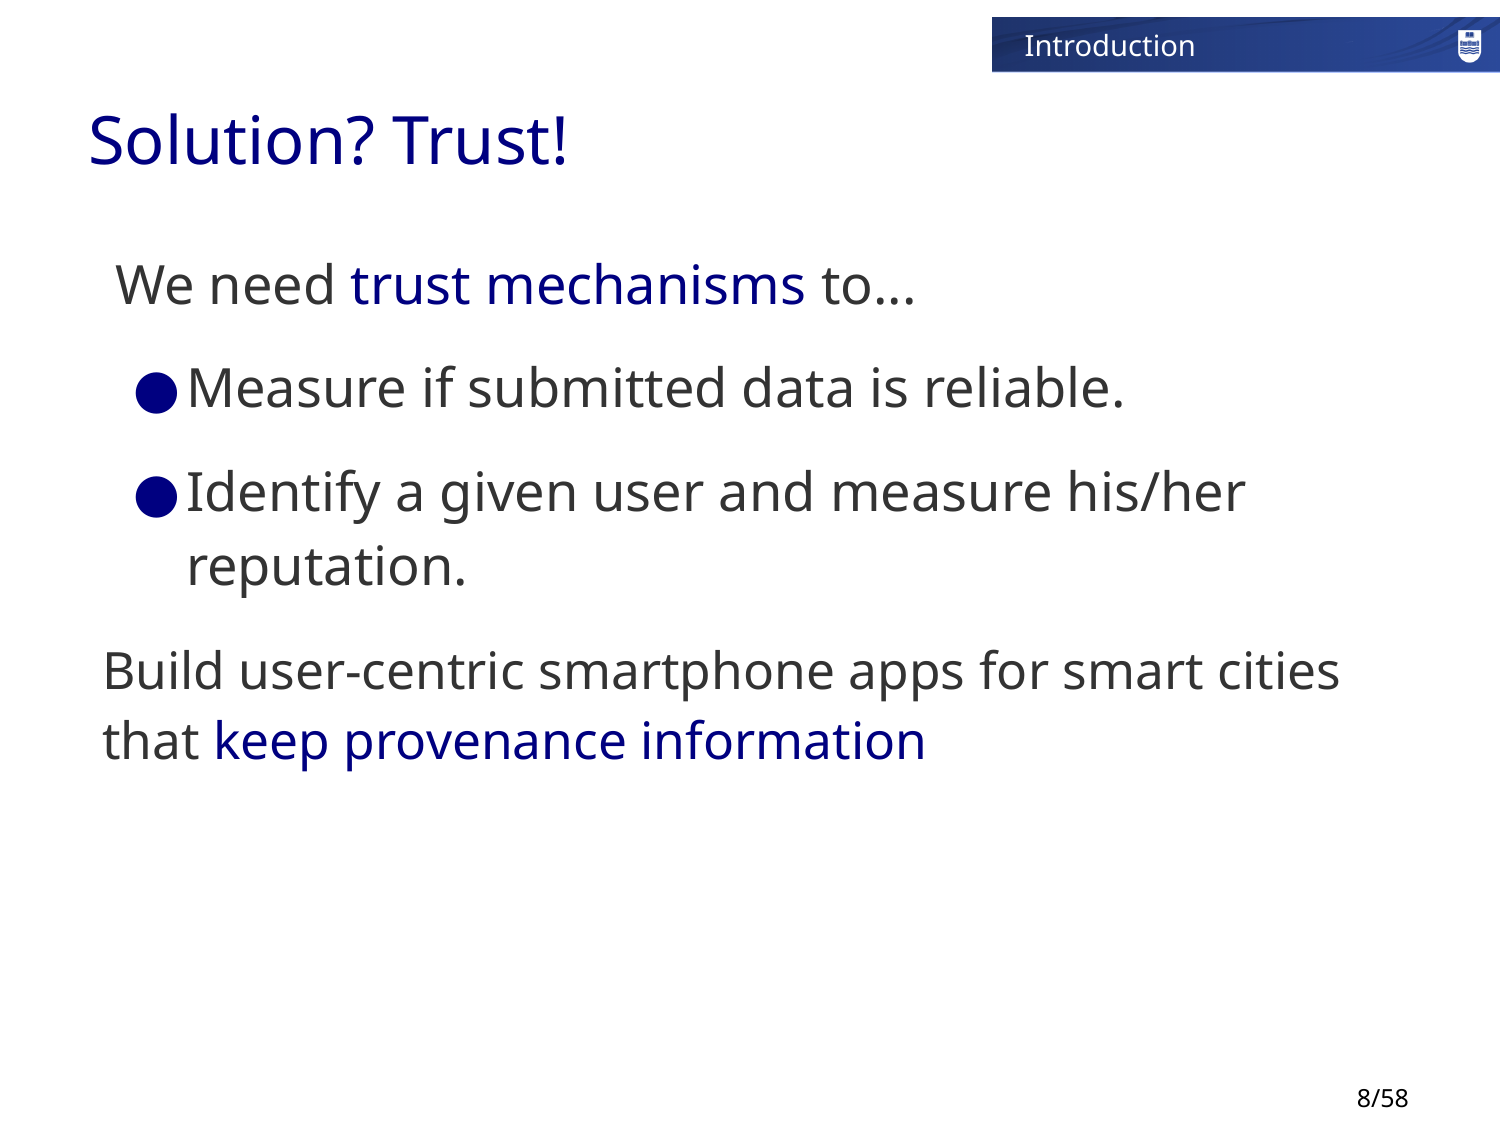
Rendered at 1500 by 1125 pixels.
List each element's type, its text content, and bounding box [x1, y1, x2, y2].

picture [992, 17, 1500, 73]
text_box Build user-centric smartphone apps for smart cities that keep provenance information [102, 634, 1422, 776]
title Solution? Trust! [2, 99, 1365, 177]
text_box Introduction [1009, 17, 1483, 67]
list We need trust mechanisms to... Measure if submitted data is reliable. Identify a given user and measure his/her reputation. [100, 238, 1495, 1016]
